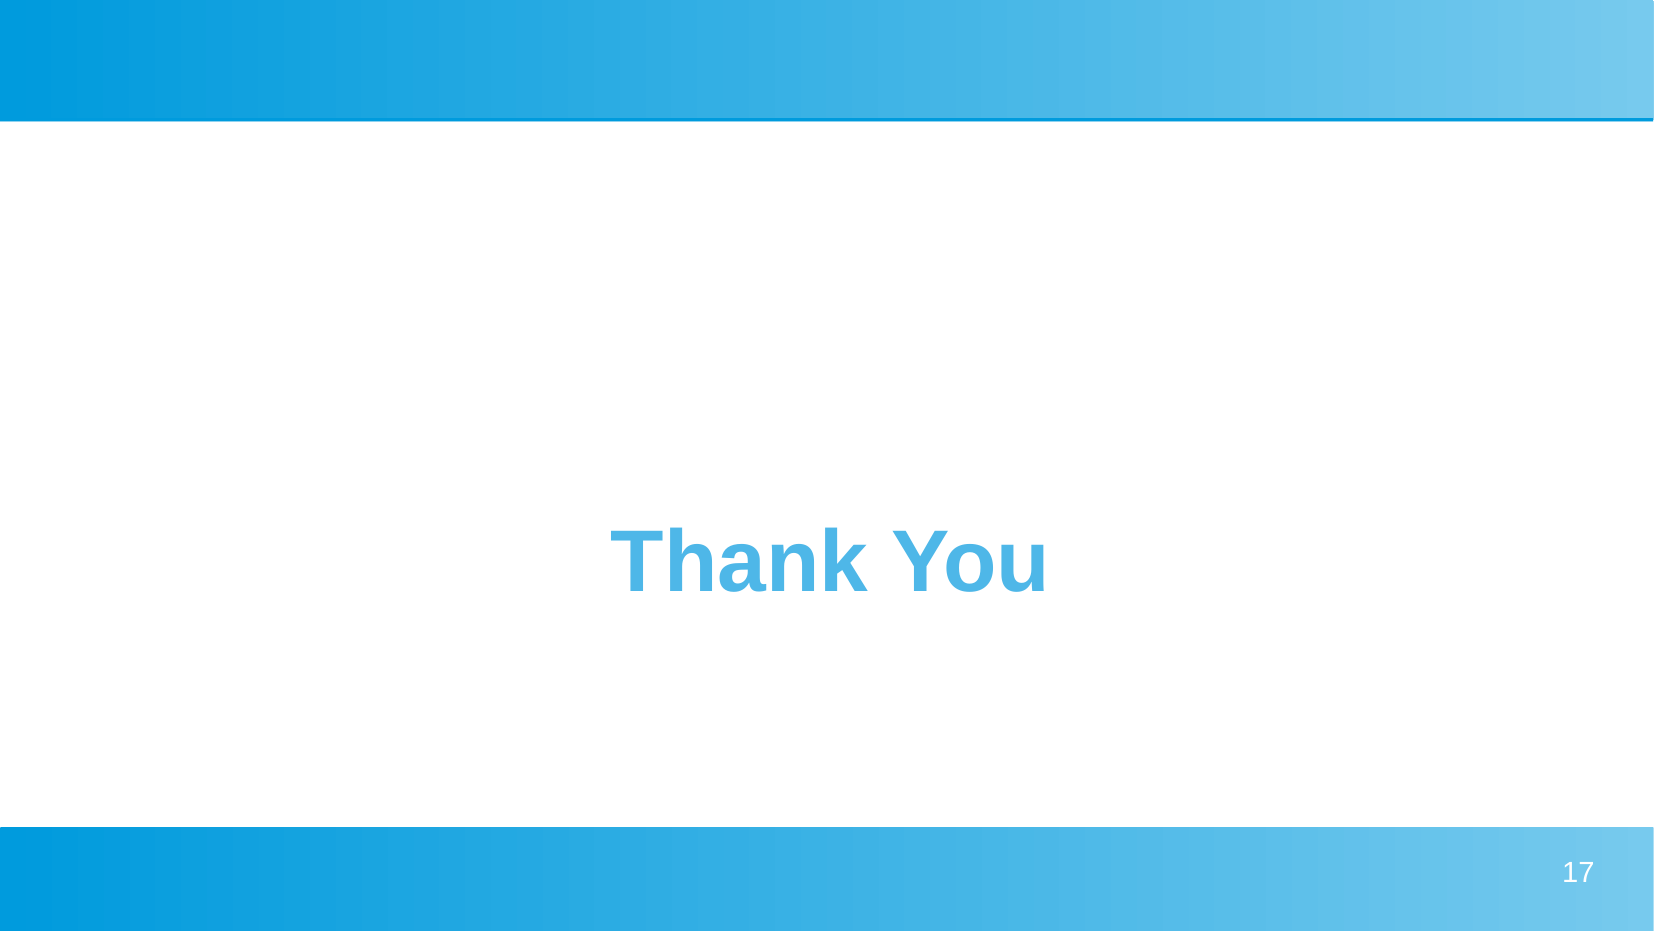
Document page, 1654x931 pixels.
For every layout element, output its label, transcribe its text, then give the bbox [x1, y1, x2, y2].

title Thank You [75, 511, 1611, 610]
